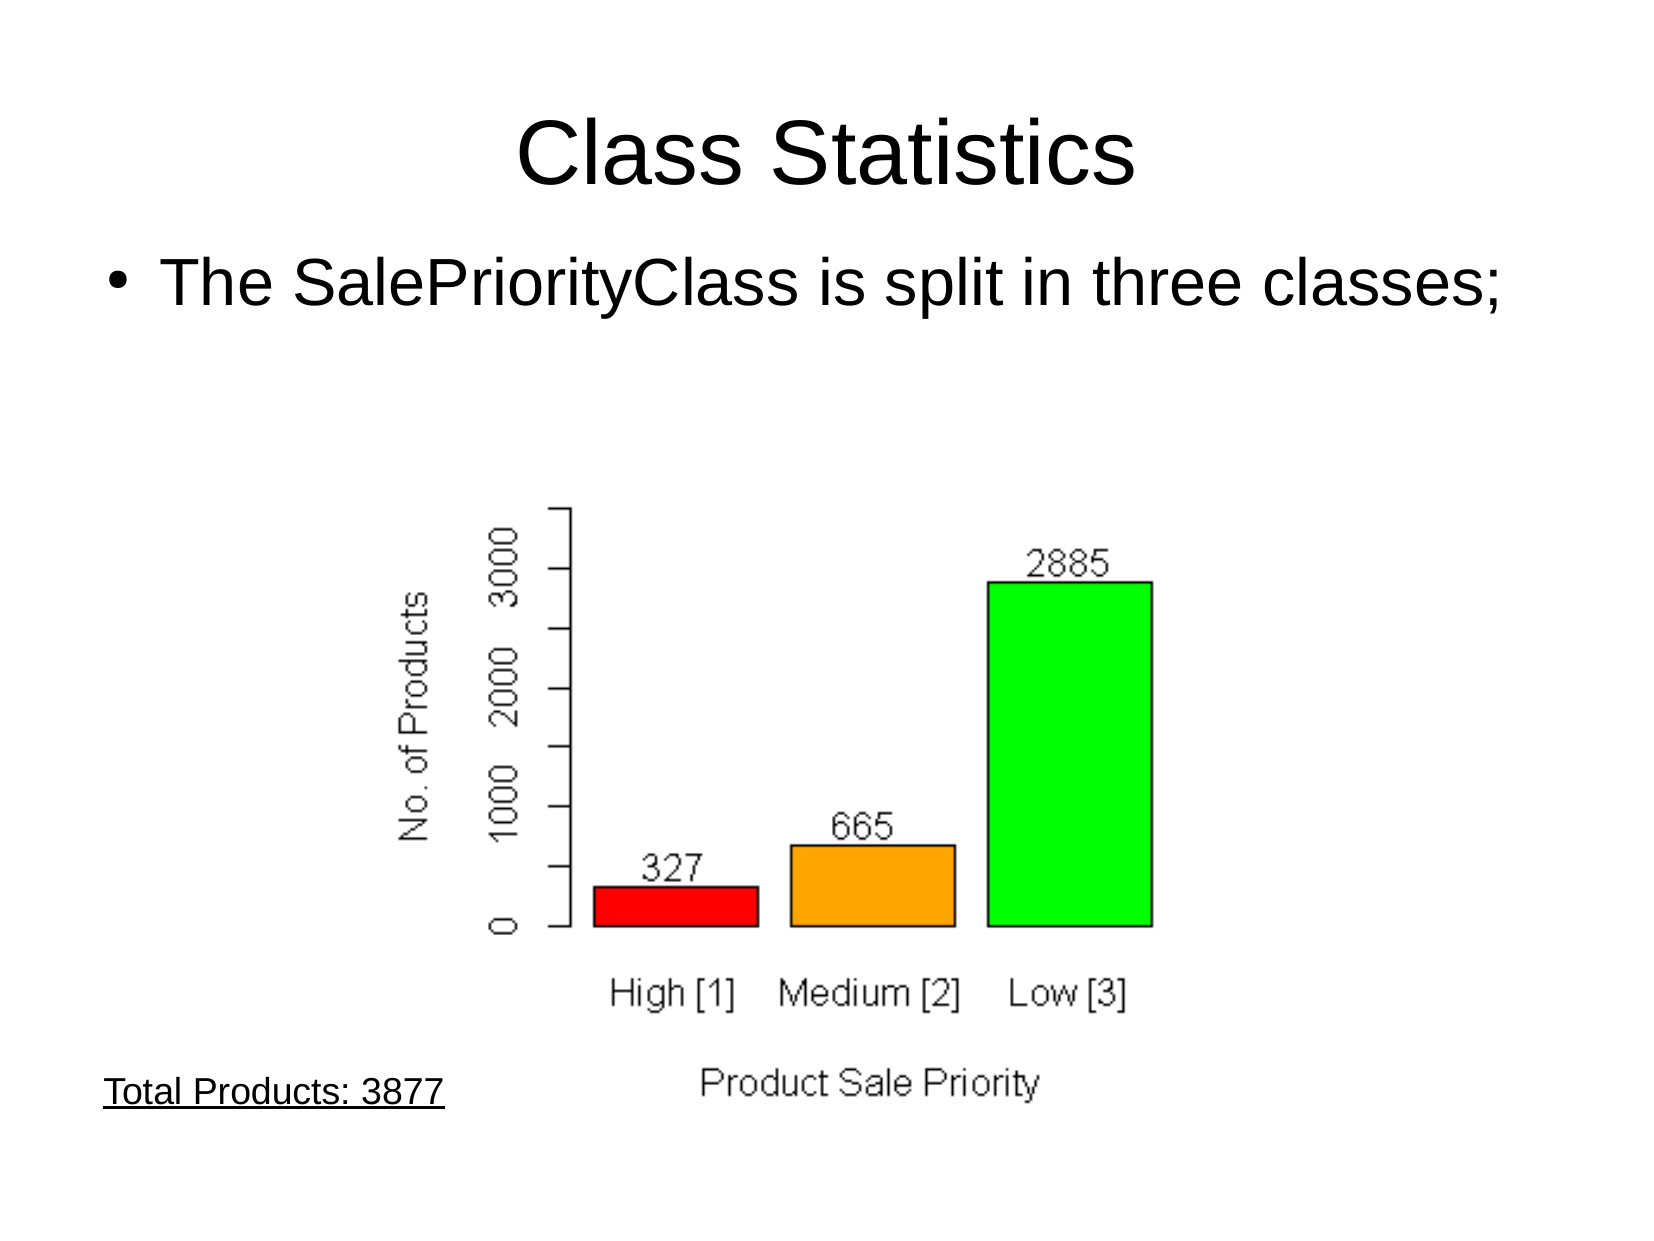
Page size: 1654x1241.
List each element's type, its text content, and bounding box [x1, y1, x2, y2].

picture [385, 328, 1270, 1152]
text_box Total Products: 3877 [88, 1062, 532, 1120]
list The SalePriorityClass is split in three classes; [88, 244, 1577, 1063]
title Class Statistics [82, 49, 1571, 257]
